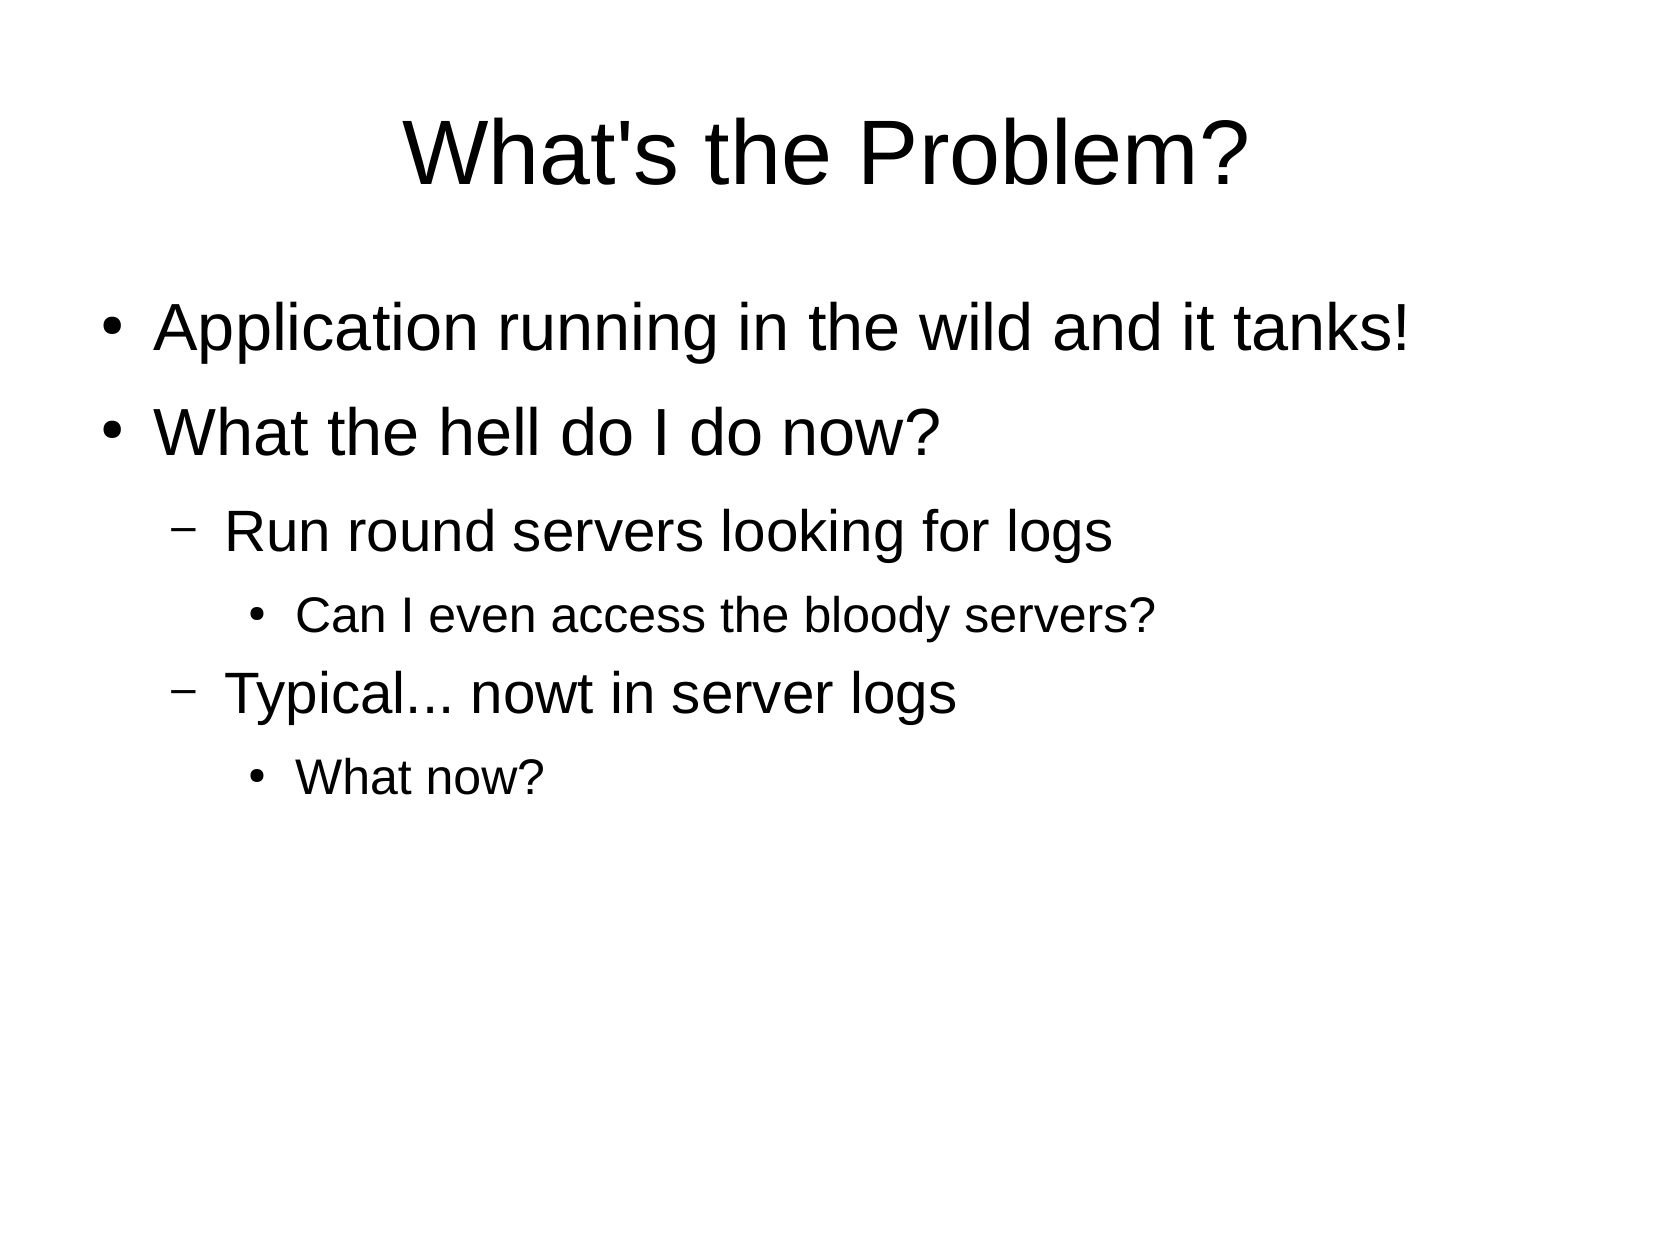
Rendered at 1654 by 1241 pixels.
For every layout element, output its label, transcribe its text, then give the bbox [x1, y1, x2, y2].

title What's the Problem? [82, 49, 1571, 257]
list Application running in the wild and it tanks! What the hell do I do now? Run round servers looking for logs Can I even access the bloody servers? Typical... nowt in server logs What now? [82, 290, 1571, 1010]
